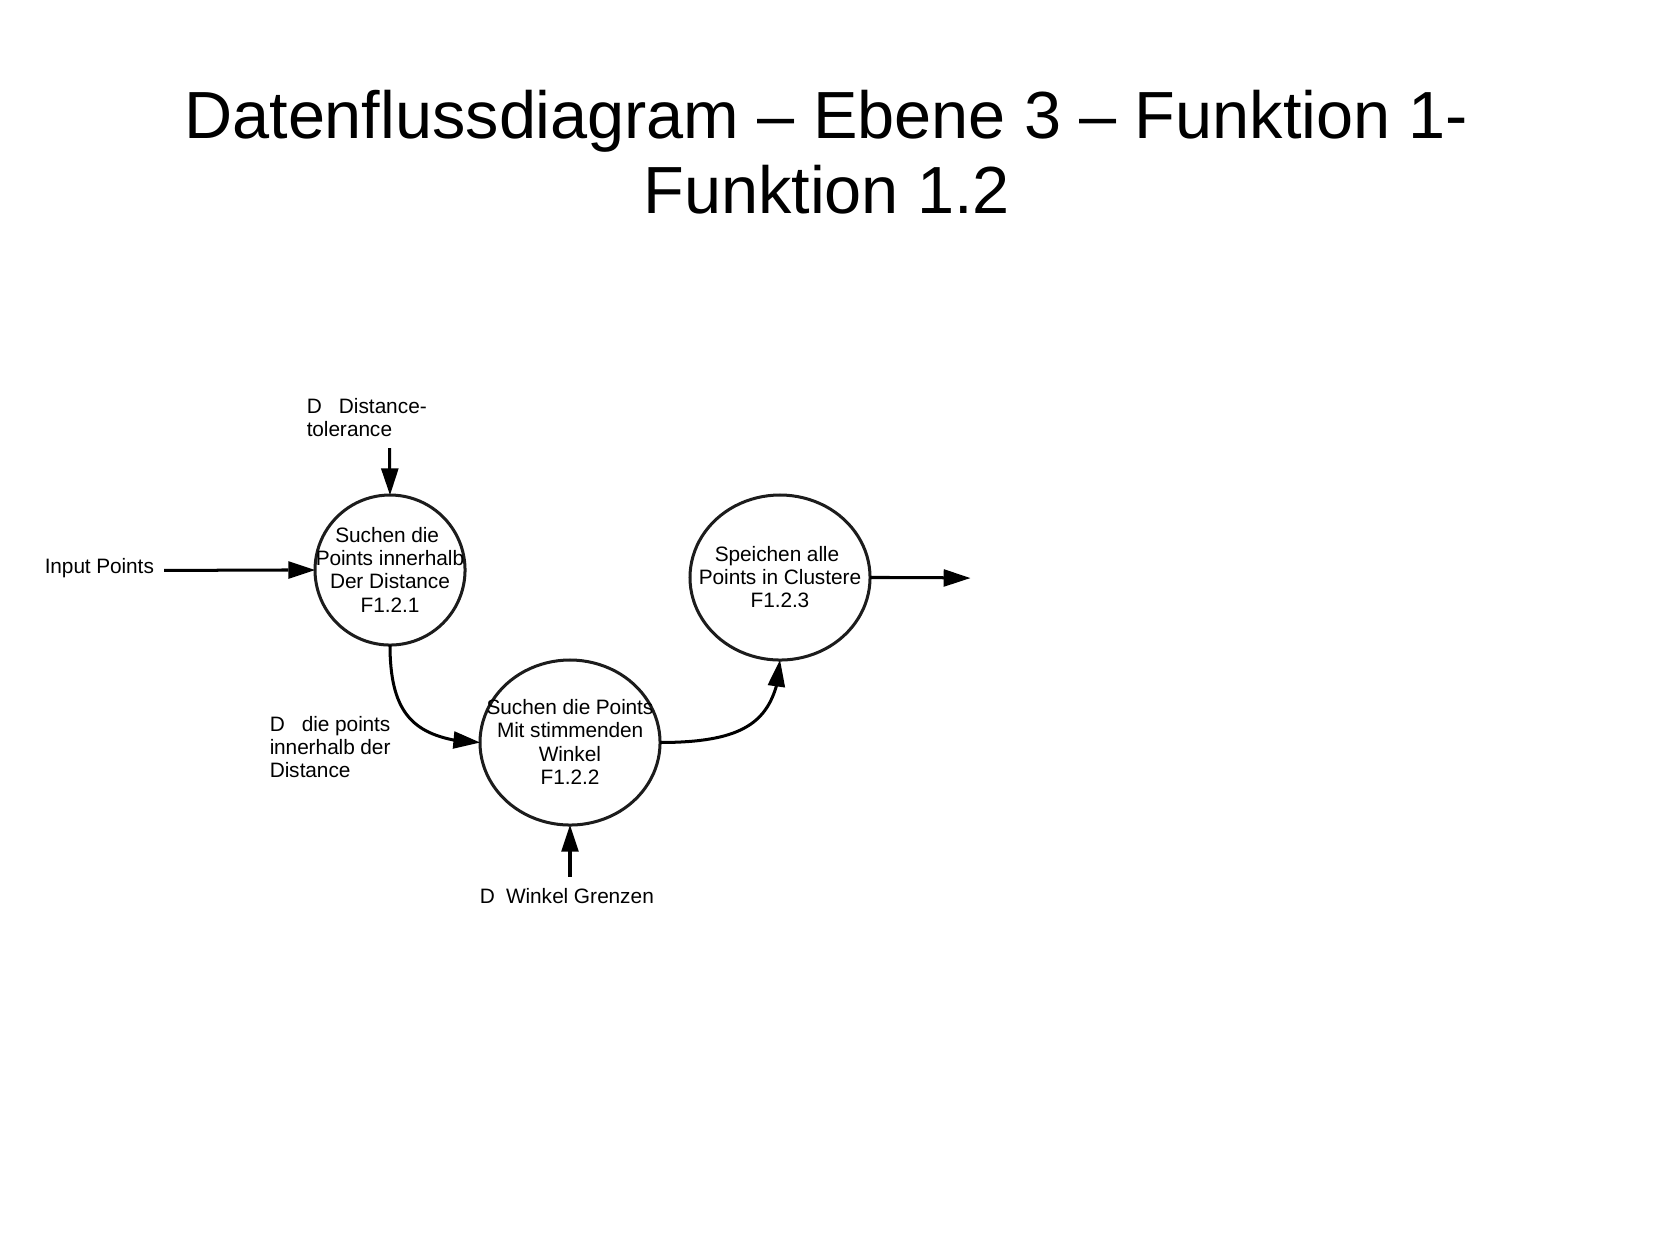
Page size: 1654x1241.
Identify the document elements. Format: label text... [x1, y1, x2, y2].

title Datenflussdiagram – Ebene 3 – Funktion 1-Funktion 1.2 [82, 49, 1571, 257]
text_box D Winkel Grenzen [465, 876, 676, 916]
text_box Suchen die Points Mit stimmenden Winkel F1.2.2 [480, 660, 660, 826]
text_box D Distance-tolerance [292, 386, 488, 449]
text_box Input Points [30, 546, 211, 586]
text_box Speichen alle Points in Clustere F1.2.3 [690, 495, 870, 661]
text_box D die points innerhalb der Distance [255, 705, 421, 796]
text_box Suchen die Points innerhalb Der Distance F1.2.1 [315, 495, 466, 645]
